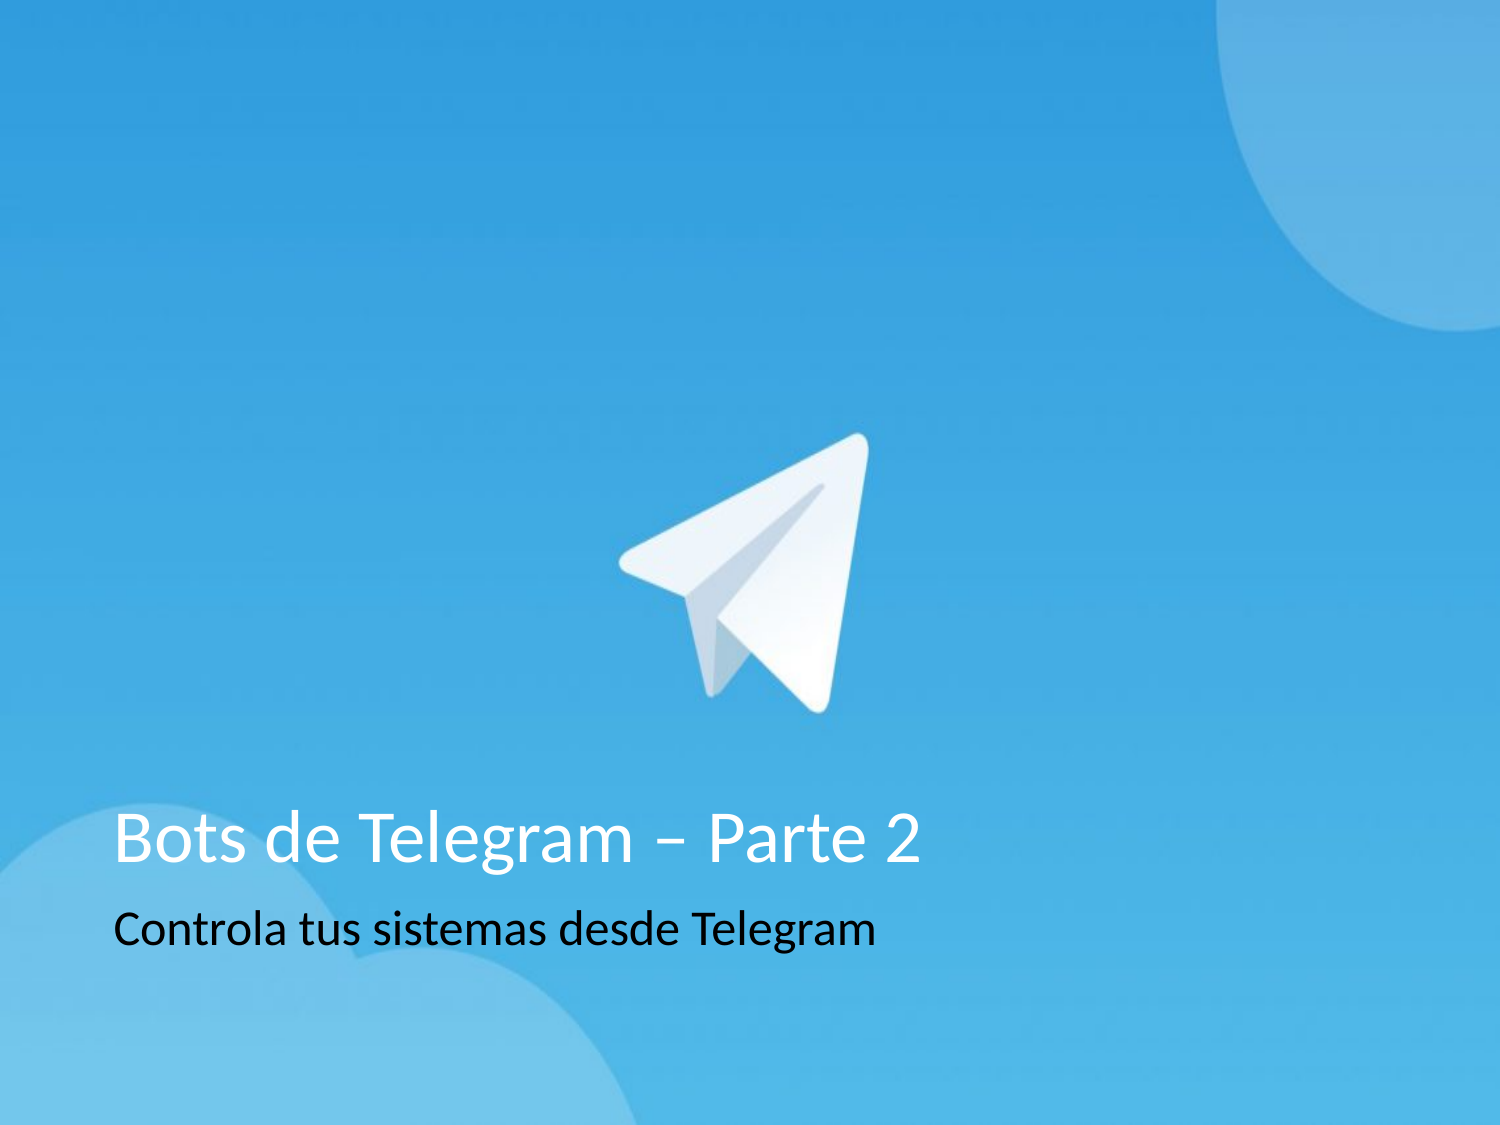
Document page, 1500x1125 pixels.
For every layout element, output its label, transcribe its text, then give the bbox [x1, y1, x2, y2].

text_box Bots de Telegram – Parte 2 [98, 707, 1301, 888]
text_box Controla tus sistemas desde Telegram [98, 888, 1301, 964]
picture [0, 0, 1500, 1125]
